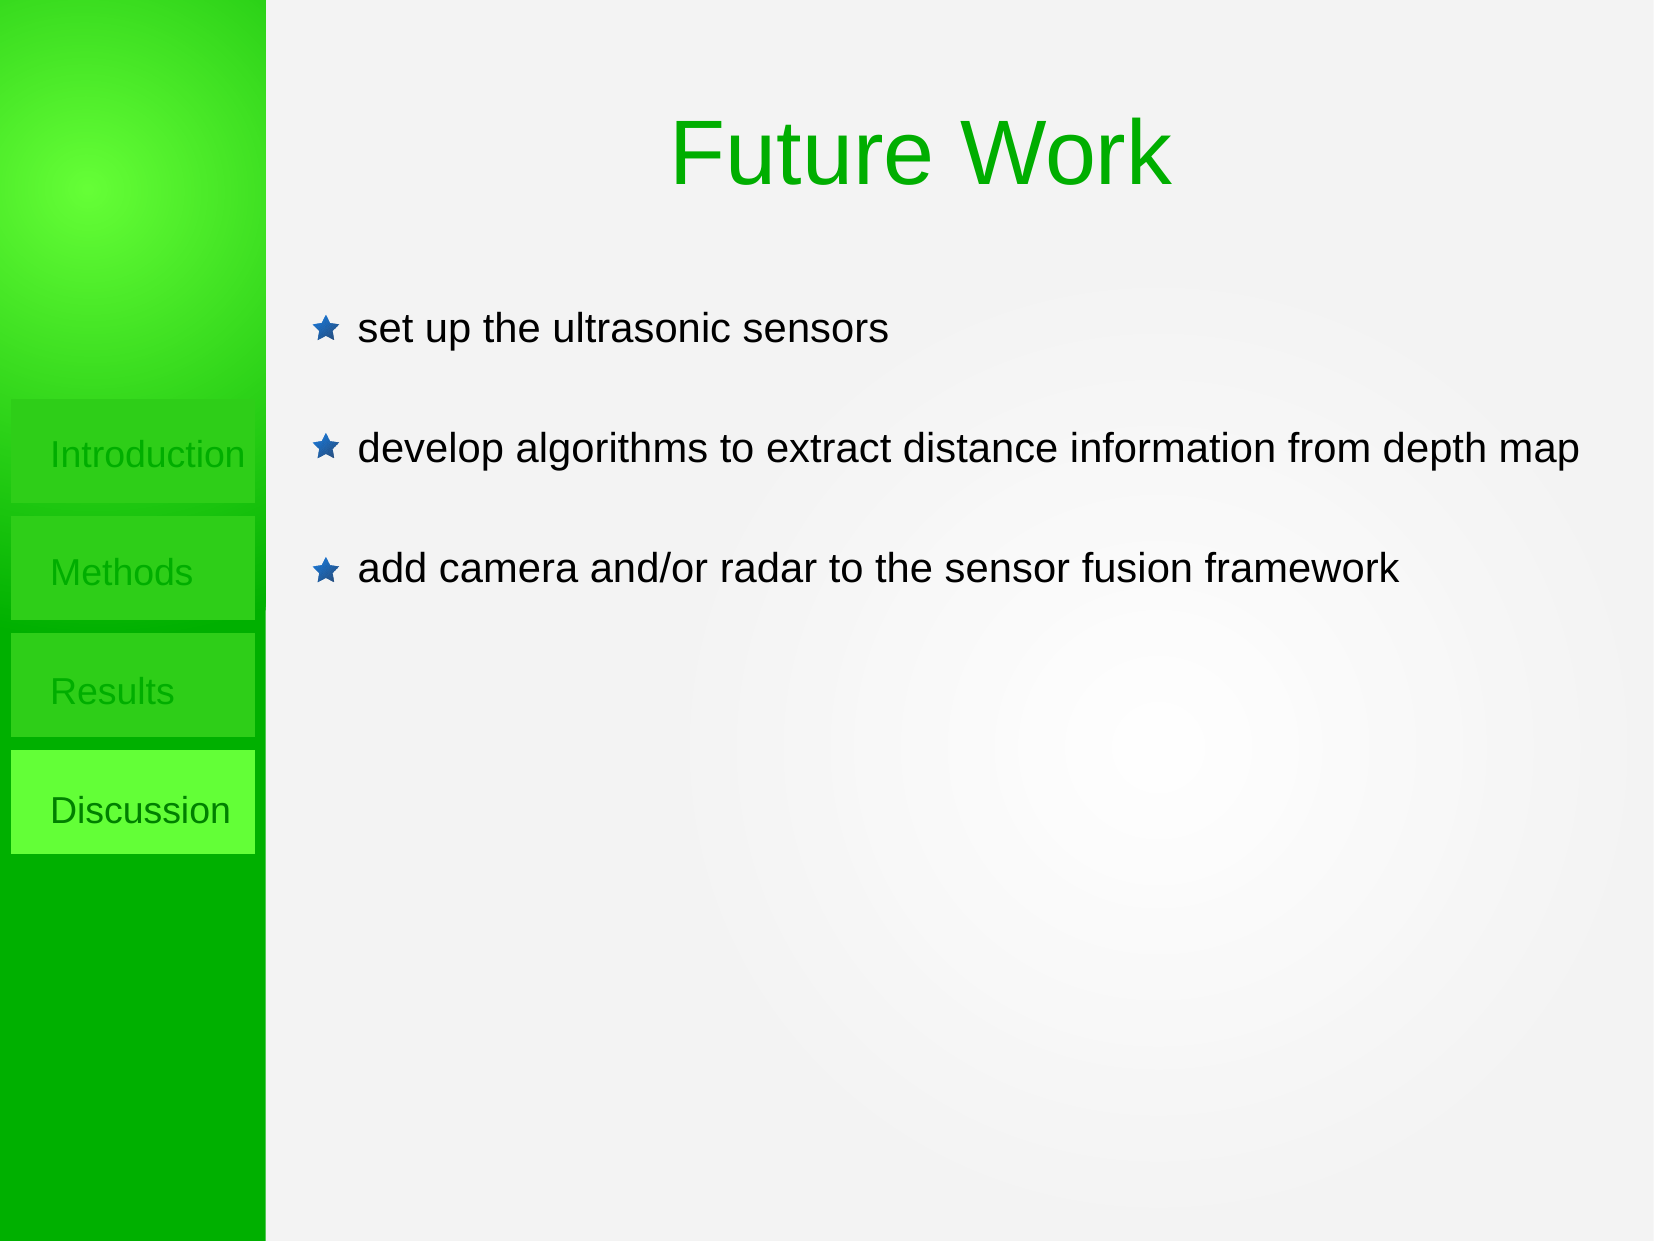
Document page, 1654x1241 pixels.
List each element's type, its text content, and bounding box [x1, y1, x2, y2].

text_box Methods [35, 544, 252, 602]
text_box Discussion [35, 781, 292, 839]
picture [311, 432, 341, 459]
picture [311, 313, 341, 341]
text_box Results [35, 663, 265, 720]
picture [311, 556, 341, 583]
title Future Work [493, 49, 1351, 216]
text_box Introduction [35, 425, 319, 483]
text_box set up the ultrasonic sensors develop algorithms to extract distance information from depth map add camera and/or radar to the sensor fusion framework [357, 216, 1608, 666]
